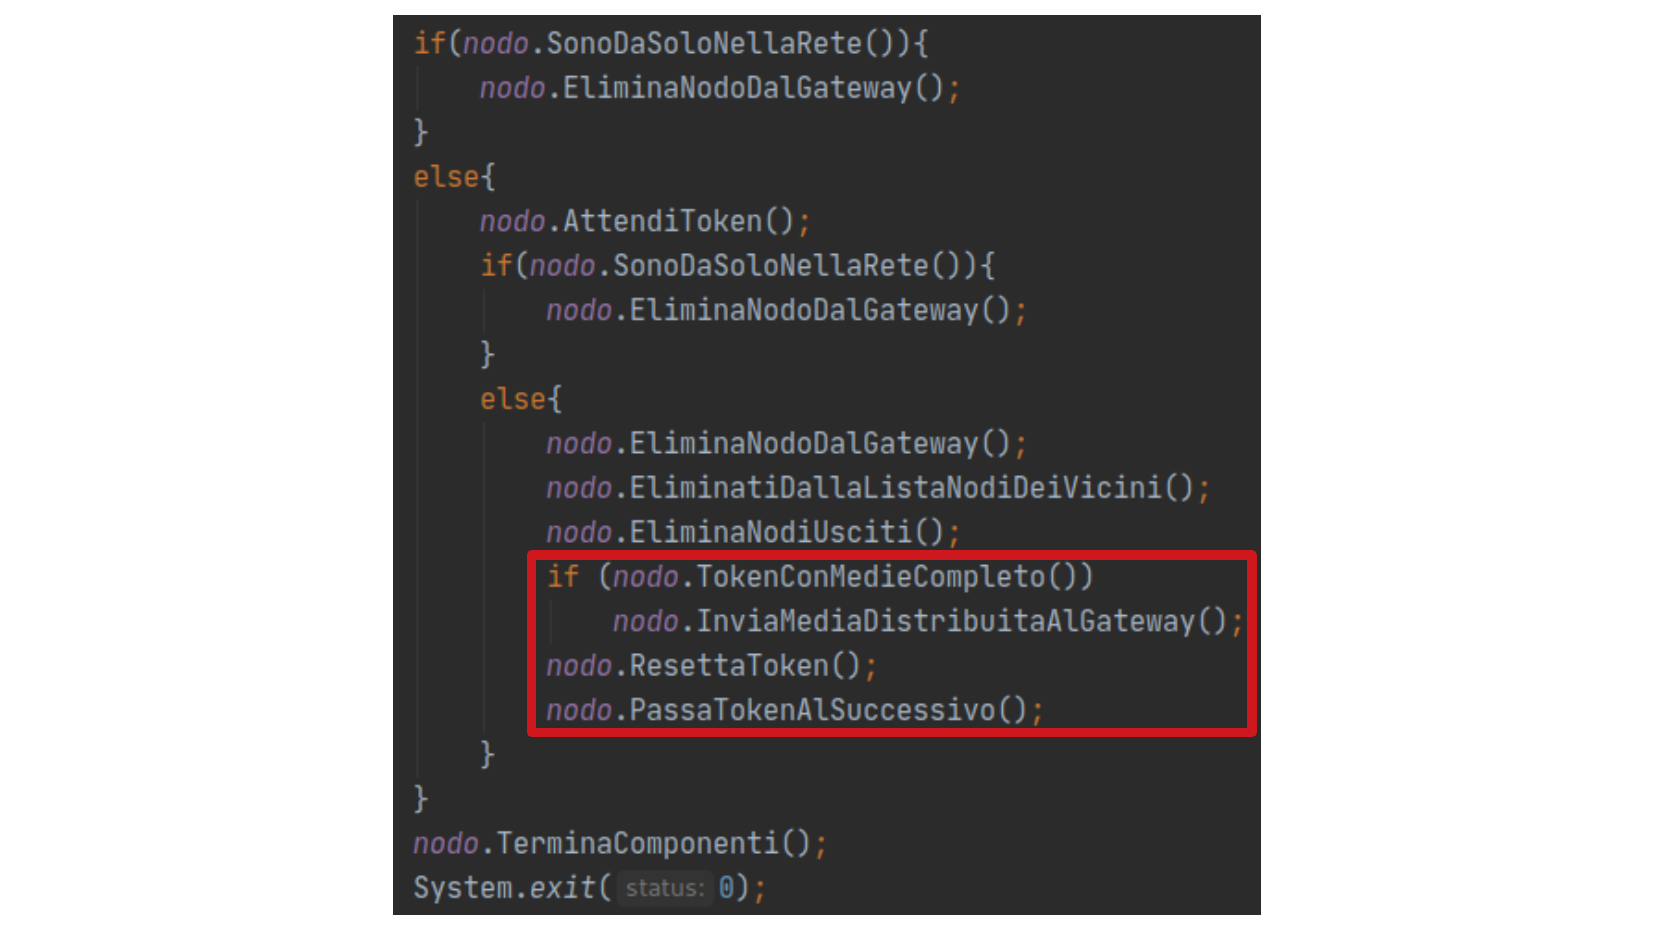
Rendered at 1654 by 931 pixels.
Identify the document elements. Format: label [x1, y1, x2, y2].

picture [393, 15, 1261, 915]
